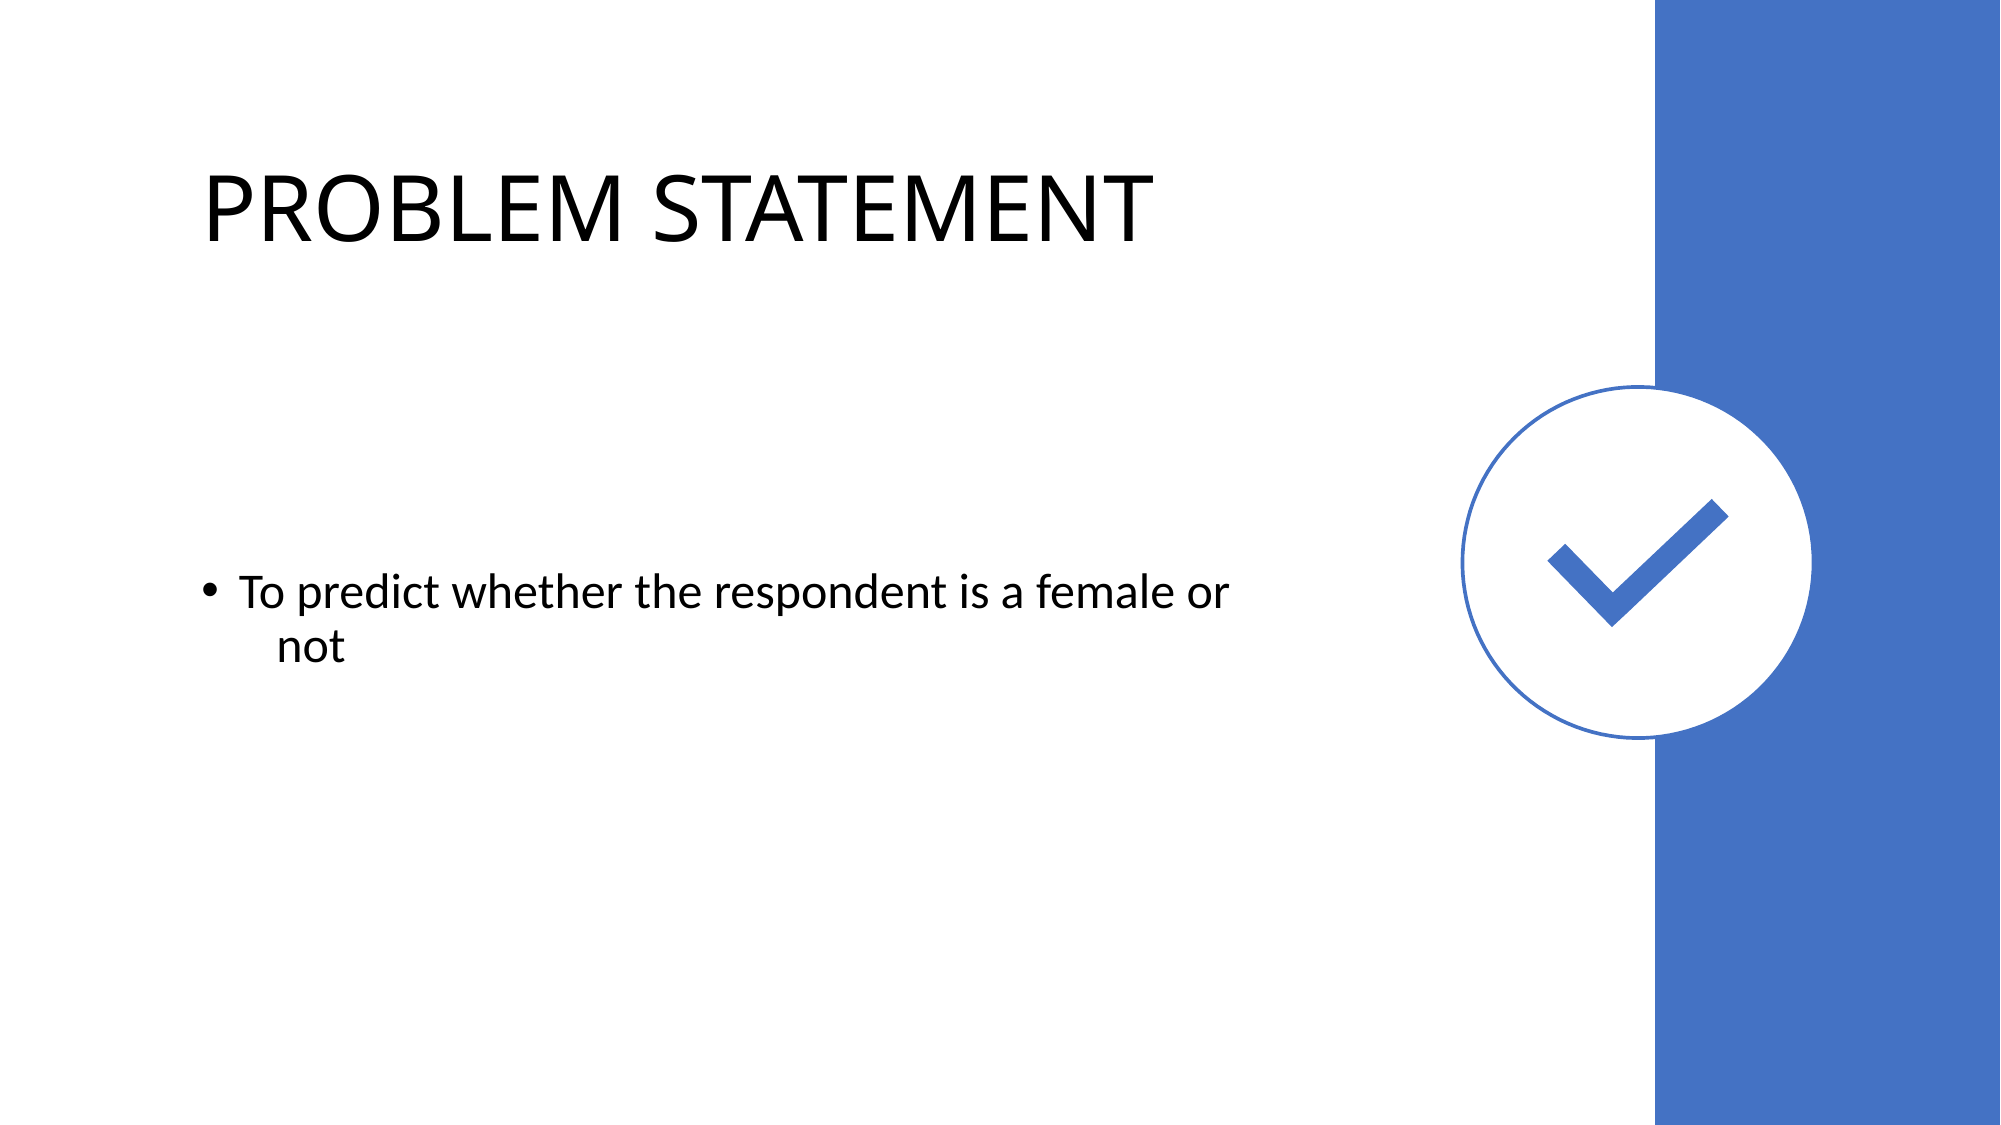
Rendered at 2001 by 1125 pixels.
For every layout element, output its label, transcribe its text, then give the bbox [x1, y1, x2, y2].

picture [1544, 468, 1732, 657]
text_box [1462, 0, 2000, 1125]
title PROBLEM STATEMENT [186, 102, 1413, 321]
list To predict whether the respondent is a female or not [186, 373, 1248, 940]
